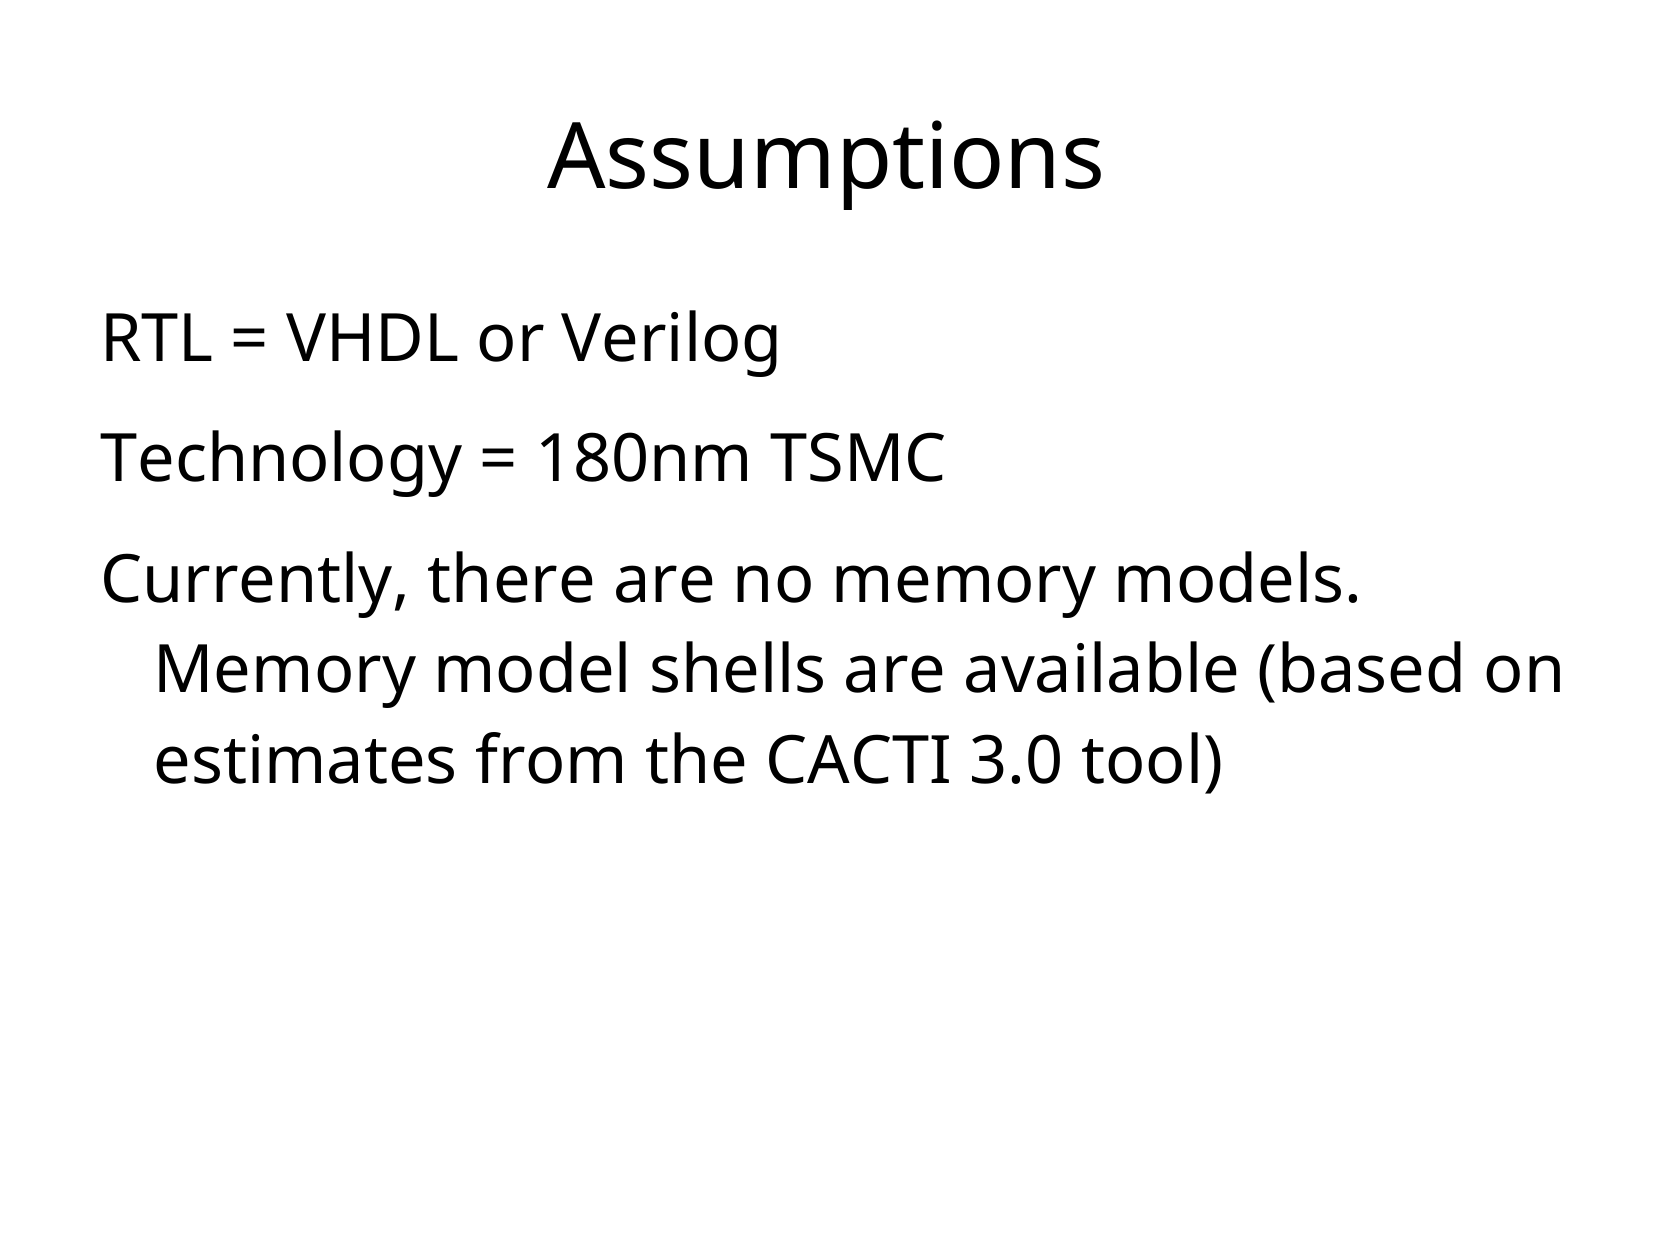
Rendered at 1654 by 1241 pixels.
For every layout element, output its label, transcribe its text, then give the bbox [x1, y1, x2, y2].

list RTL = VHDL or Verilog Technology = 180nm TSMC Currently, there are no memory models. Memory model shells are available (based on estimates from the CACTI 3.0 tool) [82, 290, 1571, 1109]
title Assumptions [82, 49, 1571, 257]
